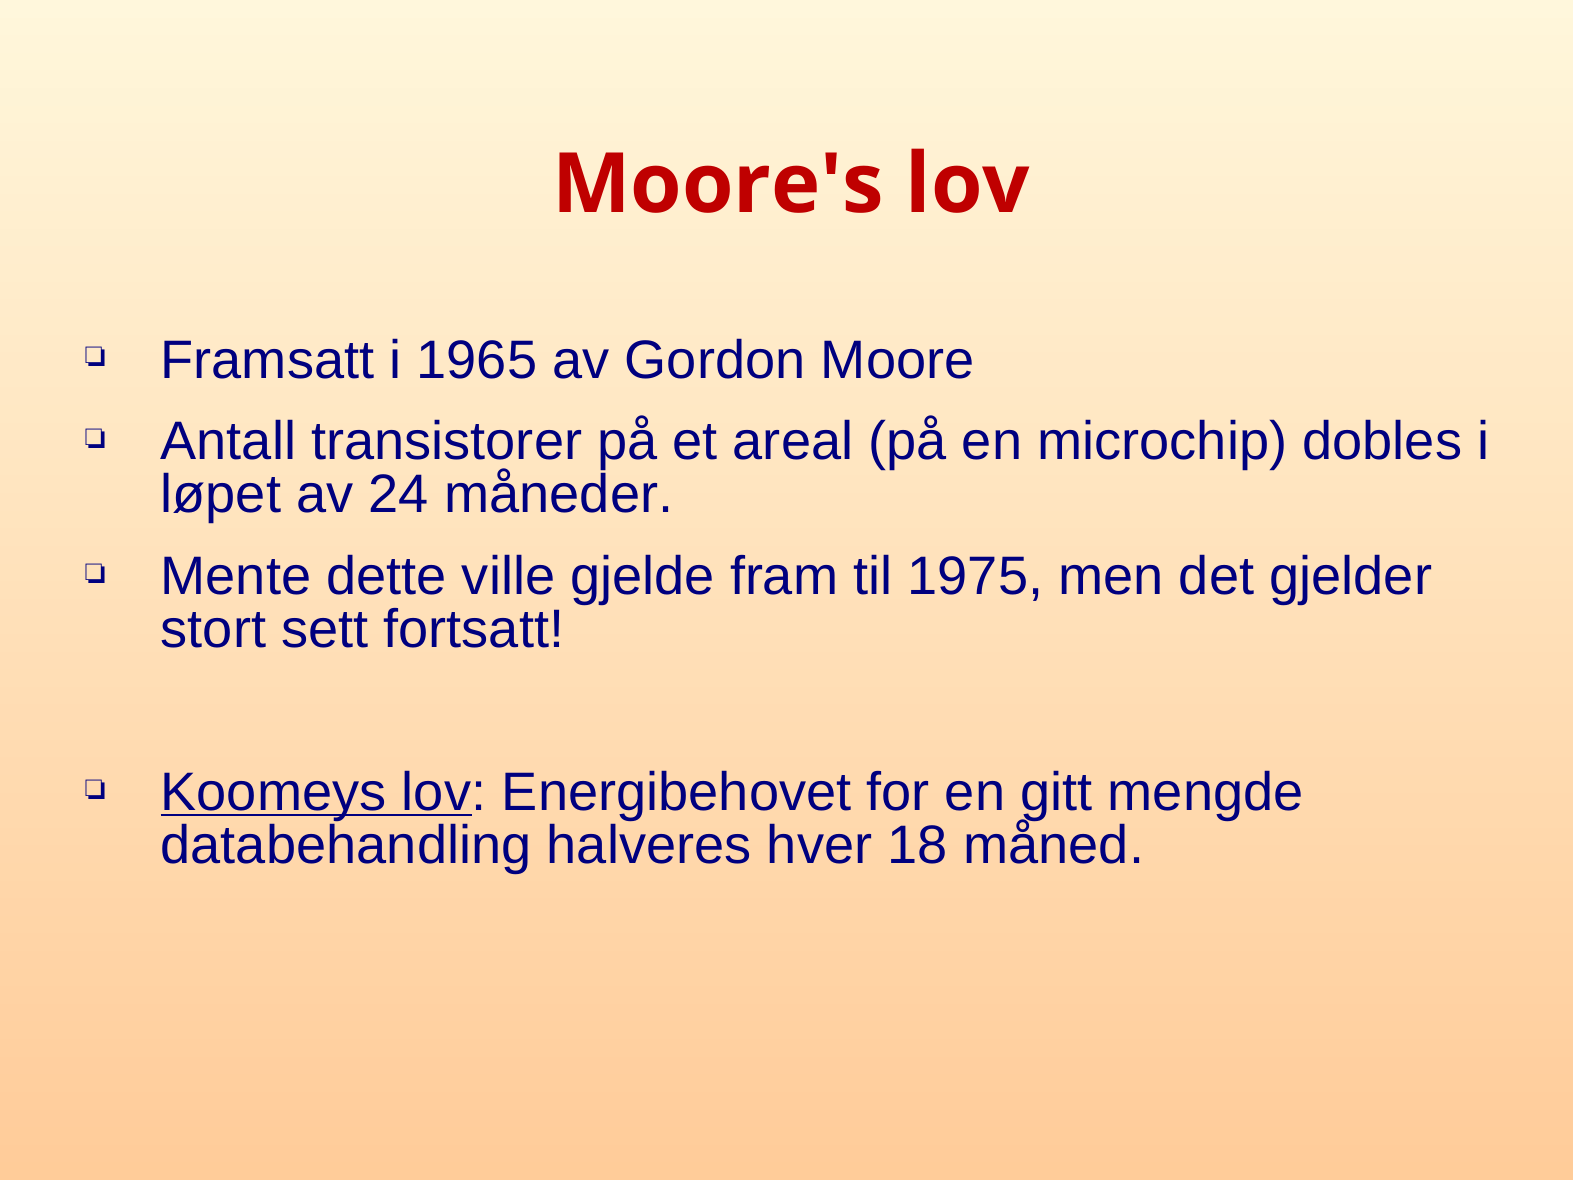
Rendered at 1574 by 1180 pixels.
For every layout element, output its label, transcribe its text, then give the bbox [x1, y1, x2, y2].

list Framsatt i 1965 av Gordon Moore Antall transistorer på et areal (på en microchip) dobles i løpet av 24 måneder. Mente dette ville gjelde fram til 1975, men det gjelder stort sett fortsatt! Koomeys lov: Energibehovet for en gitt mengde databehandling halveres hver 18 måned. [85, 336, 1539, 1170]
title Moore's lov [39, 54, 1543, 309]
